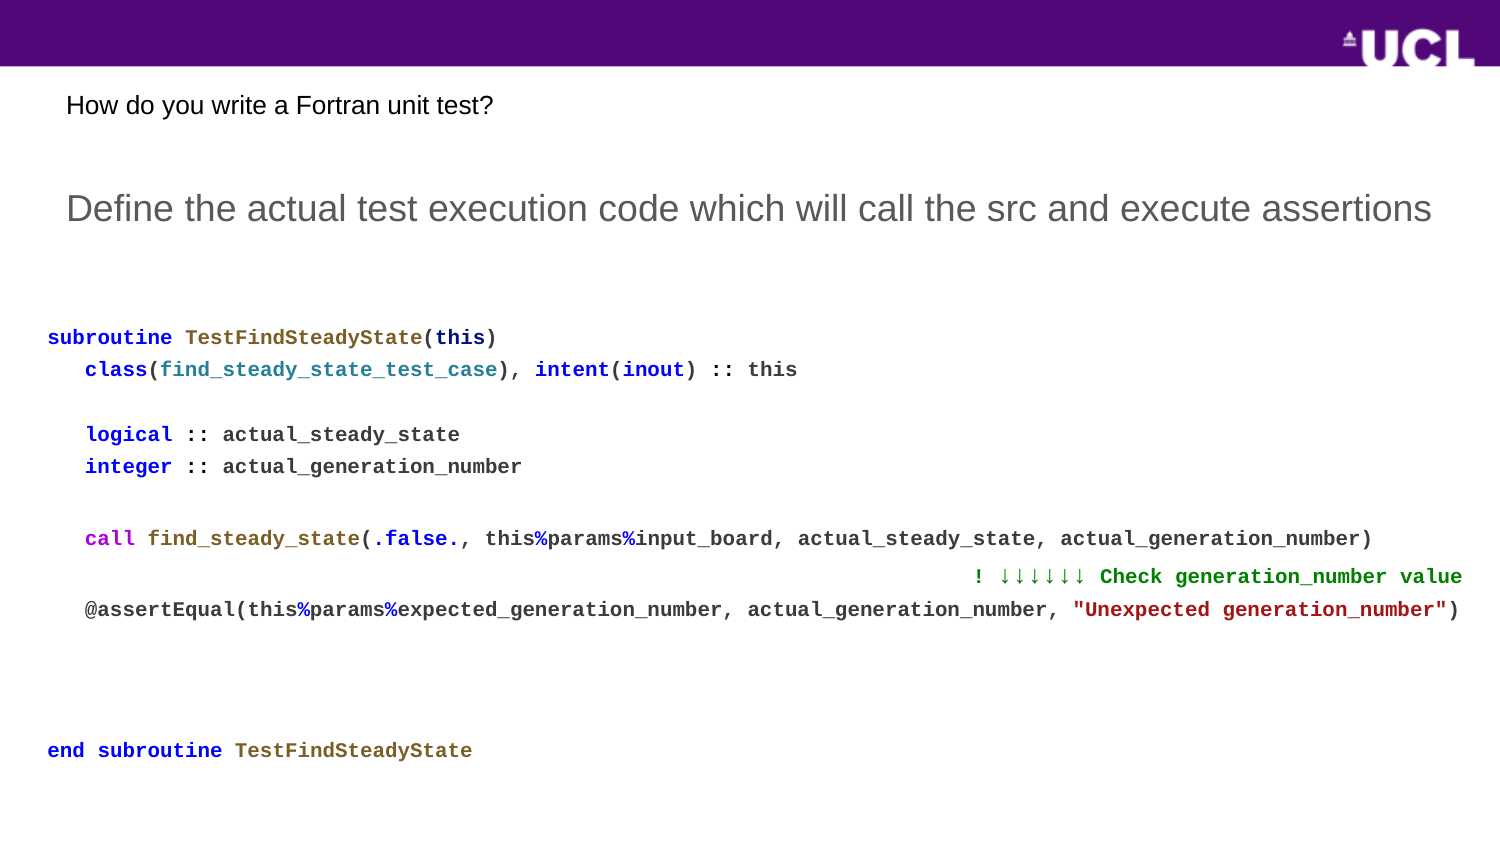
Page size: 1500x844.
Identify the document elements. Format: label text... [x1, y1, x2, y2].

list Define the actual test execution code which will call the src and execute assertions [51, 162, 1491, 249]
title How do you write a Fortran unit test? [51, 72, 1449, 162]
text_box subroutine TestFindSteadyState(this) class(find_steady_state_test_case), intent(inout) :: this logical :: actual_steady_state integer :: actual_generation_number call find_steady_state(.false., this%params%input_board, actual_steady_state, actual_generation_number) ! ↓↓↓↓↓↓ Check generation_number value @assertEqual(this%params%expected_generation_number, actual_generation_number, "Unexpected generation_number") end subroutine TestFindSteadyState [32, 275, 1485, 777]
picture [0, 0, 1500, 844]
